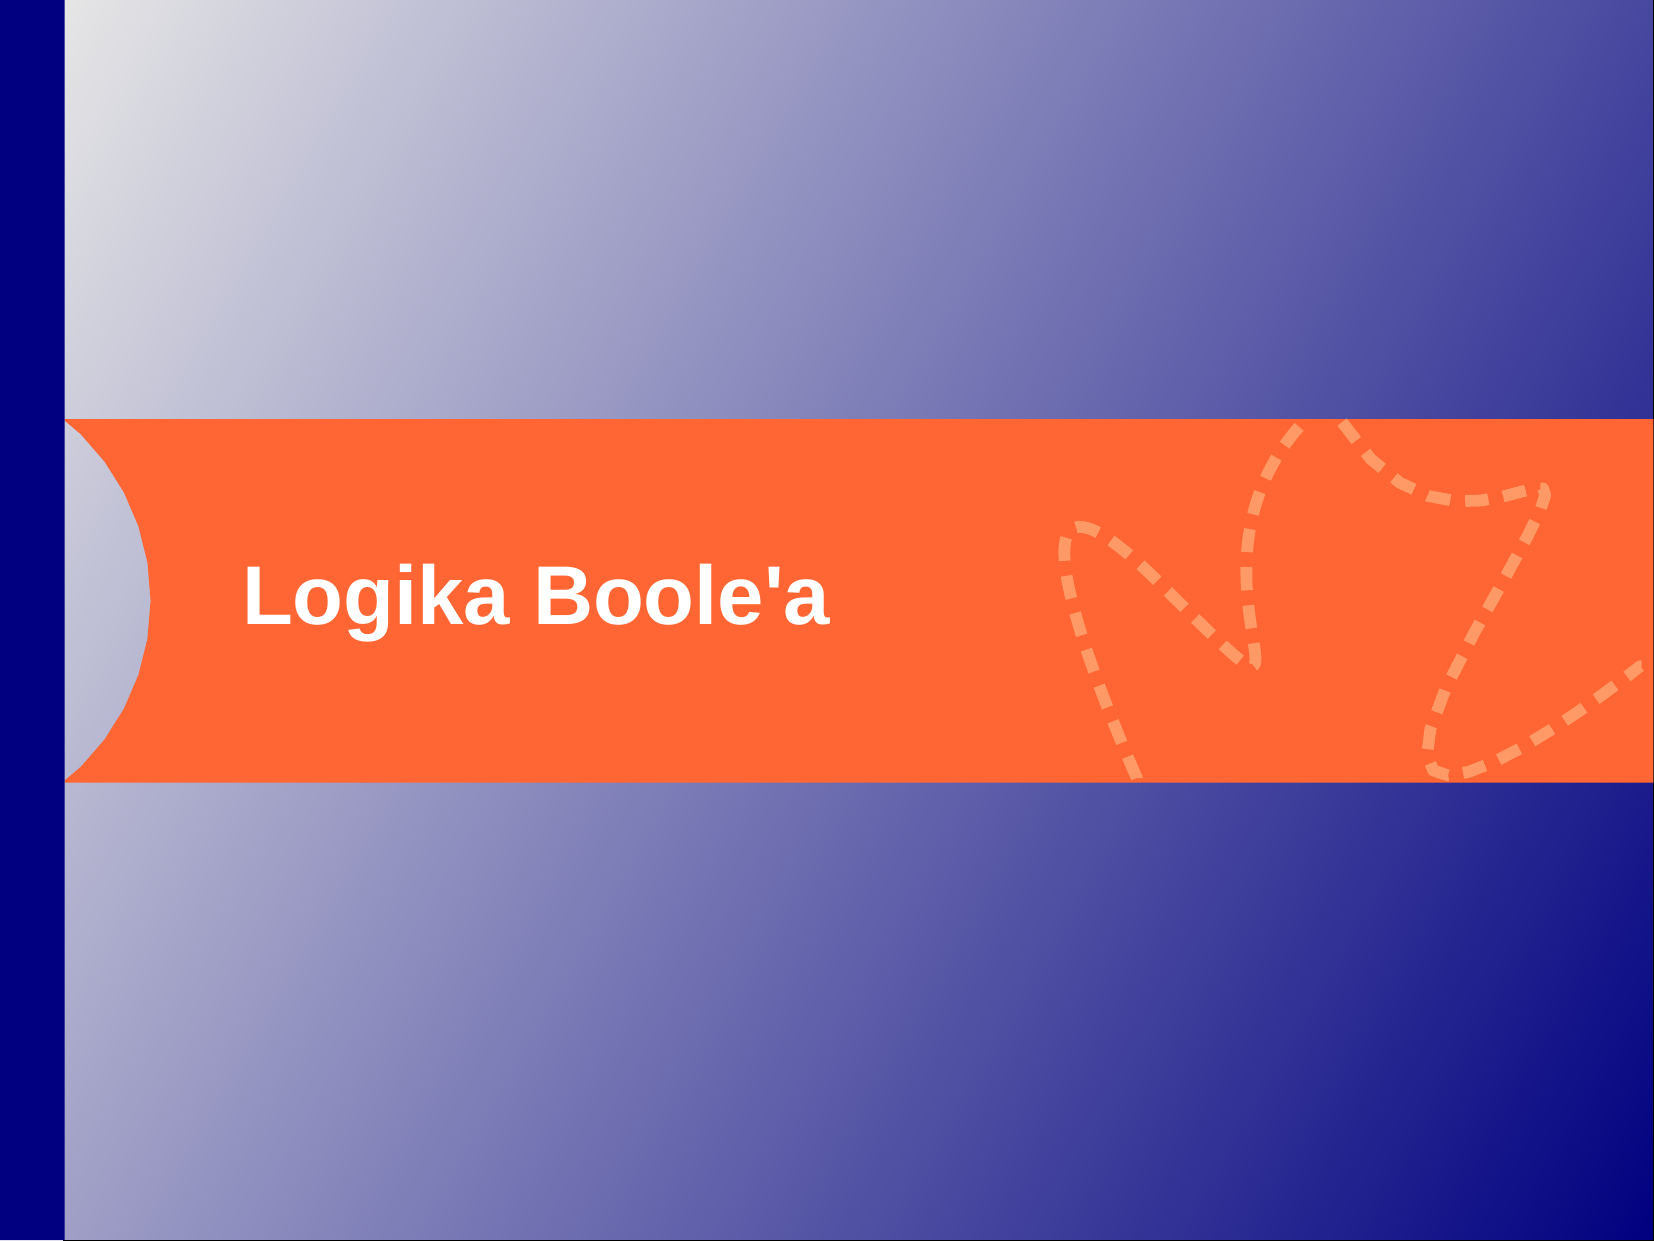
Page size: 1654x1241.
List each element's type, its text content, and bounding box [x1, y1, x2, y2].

title Logika Boole'a [242, 474, 1111, 727]
